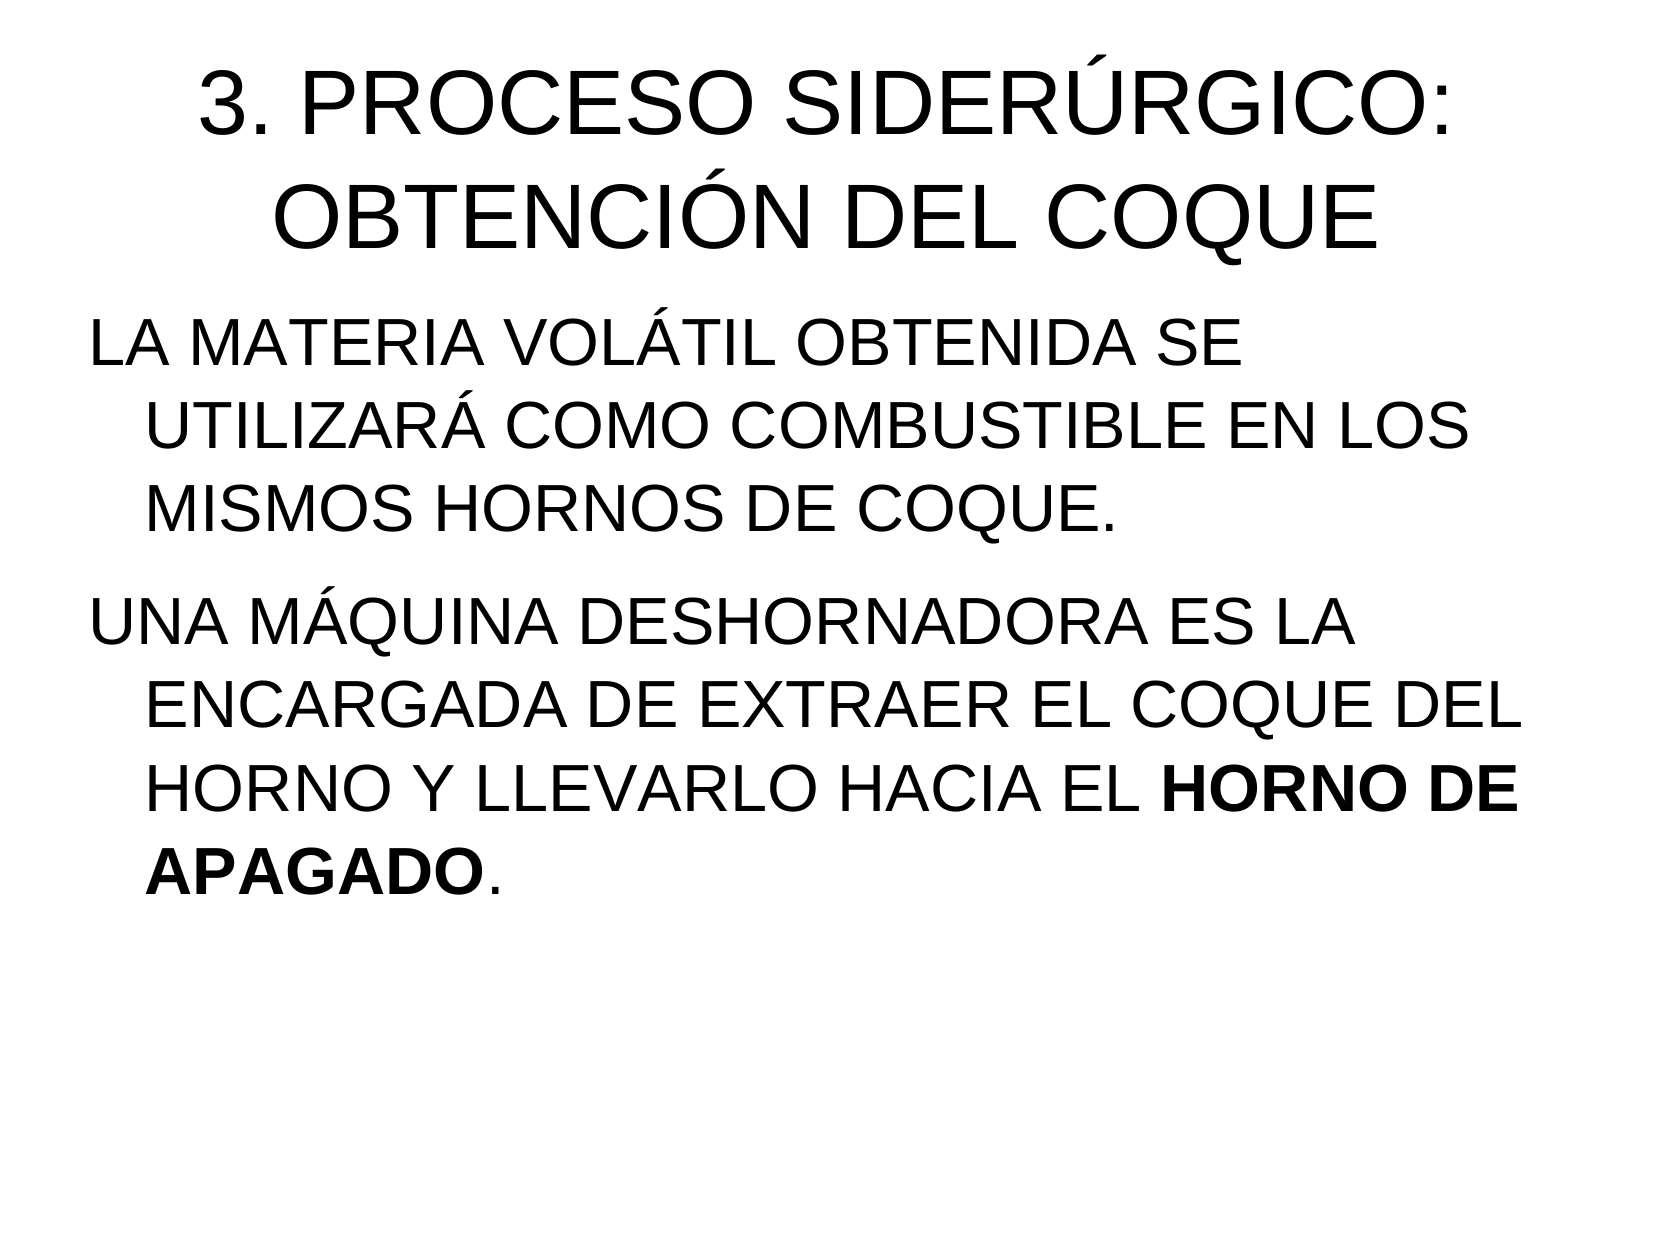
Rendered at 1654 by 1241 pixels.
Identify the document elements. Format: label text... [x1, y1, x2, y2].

title 3. PROCESO SIDERÚRGICO: OBTENCIÓN DEL COQUE [82, 38, 1571, 268]
list LA MATERIA VOLÁTIL OBTENIDA SE UTILIZARÁ COMO COMBUSTIBLE EN LOS MISMOS HORNOS DE COQUE. UNA MÁQUINA DESHORNADORA ES LA ENCARGADA DE EXTRAER EL COQUE DEL HORNO Y LLEVARLO HACIA EL HORNO DE APAGADO. [88, 295, 1577, 1114]
